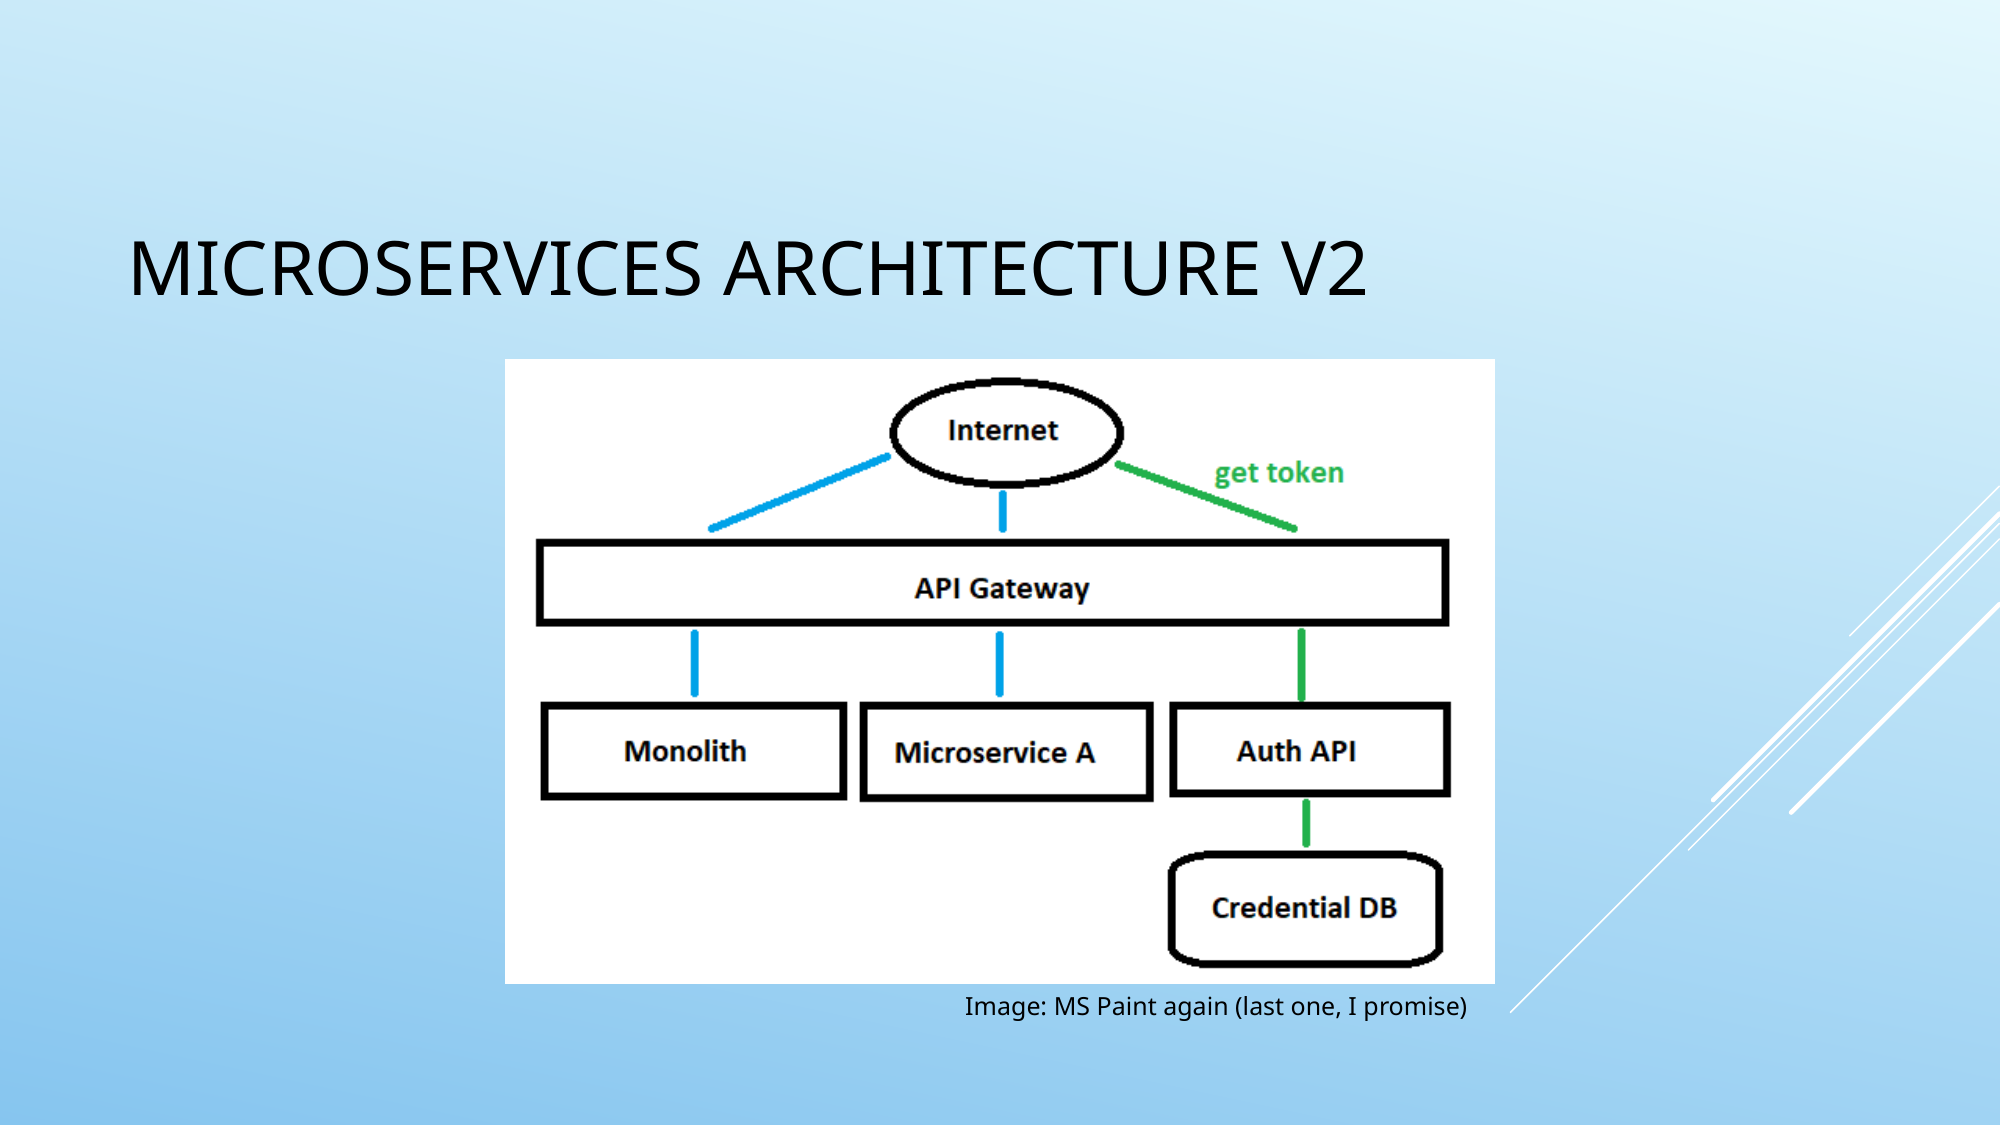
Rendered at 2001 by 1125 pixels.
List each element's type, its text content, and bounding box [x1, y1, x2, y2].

title Microservices architecture v2 [112, 141, 1513, 389]
text_box Image: MS Paint again (last one, I promise) [950, 983, 1504, 1029]
picture [505, 359, 1495, 984]
